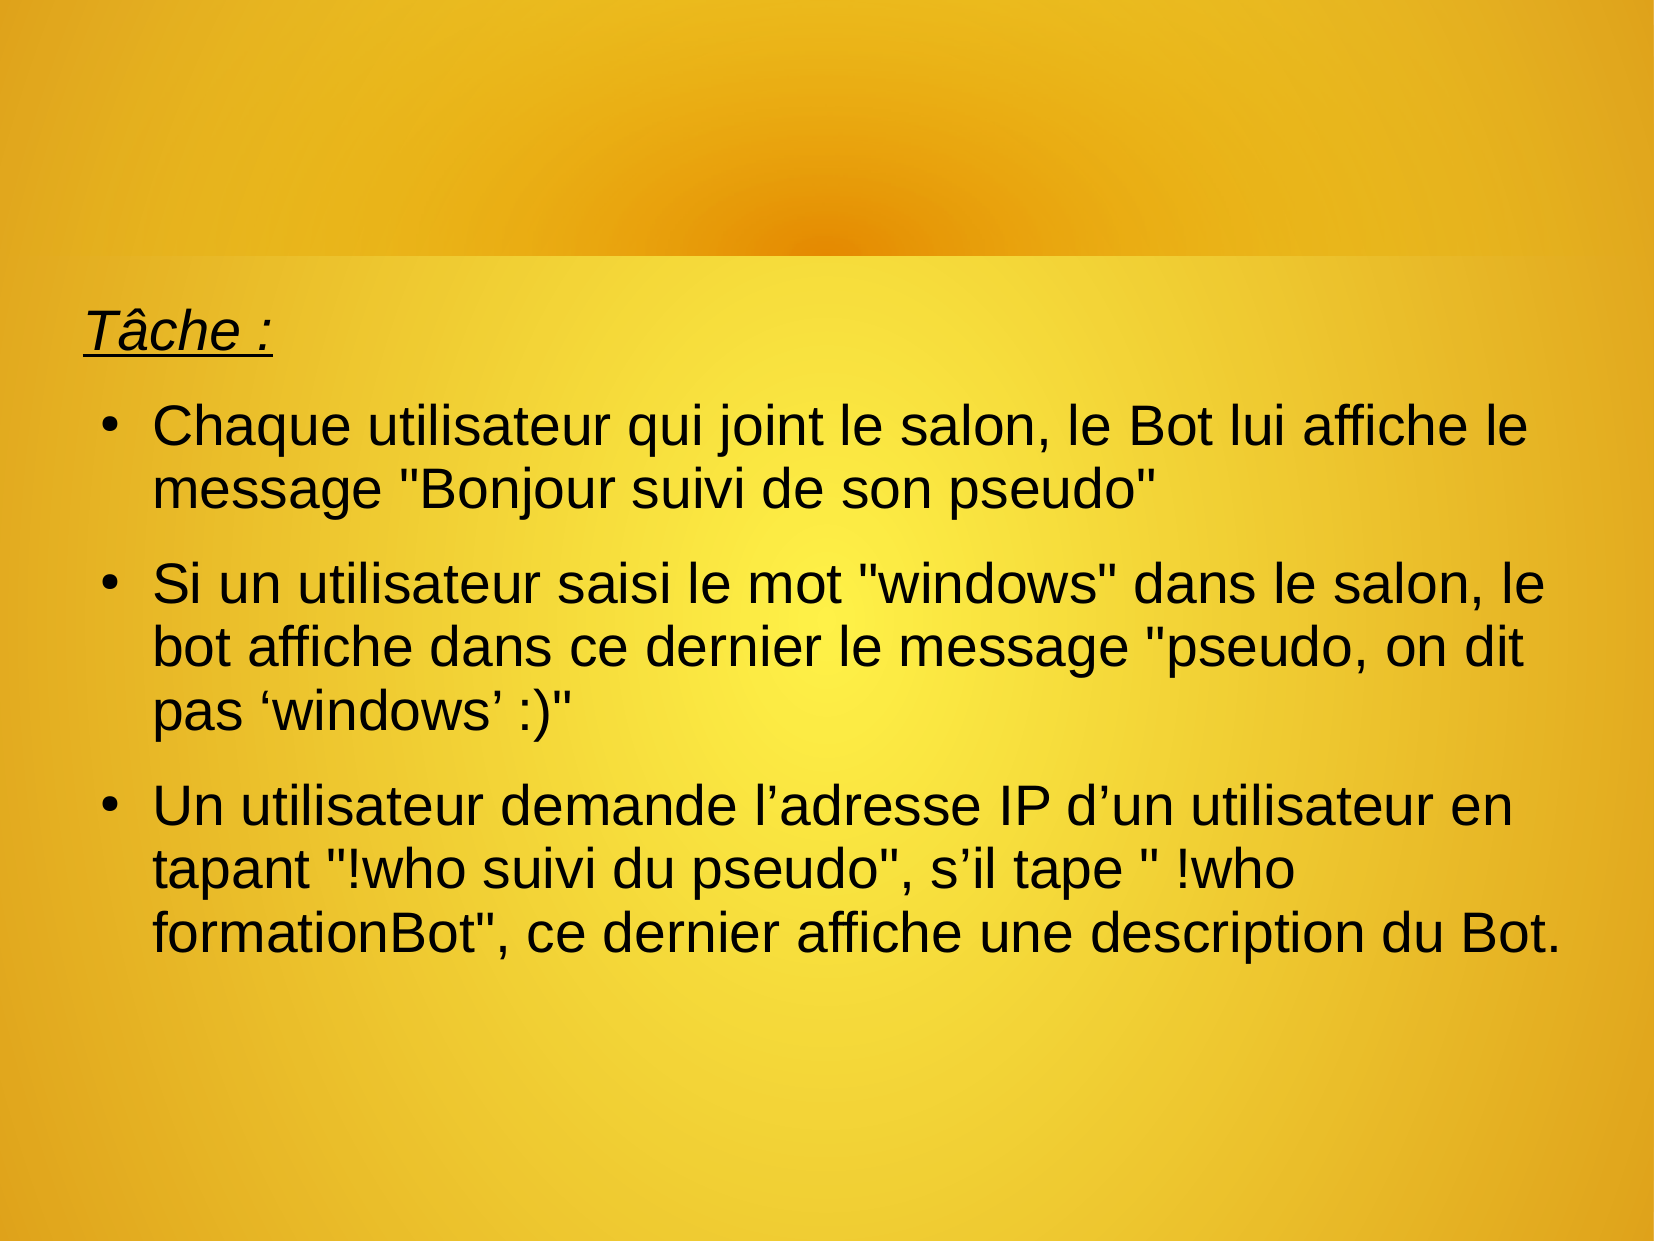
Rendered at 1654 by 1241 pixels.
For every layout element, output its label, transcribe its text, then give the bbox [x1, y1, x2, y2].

list Tâche : Chaque utilisateur qui joint le salon, le Bot lui affiche le message "Bonjour suivi de son pseudo" Si un utilisateur saisi le mot "windows" dans le salon, le bot affiche dans ce dernier le message "pseudo, on dit pas ‘windows’ :)" Un utilisateur demande l’adresse IP d’un utilisateur en tapant "!who suivi du pseudo", s’il tape " !who formationBot", ce dernier affiche une description du Bot. [82, 299, 1571, 1019]
